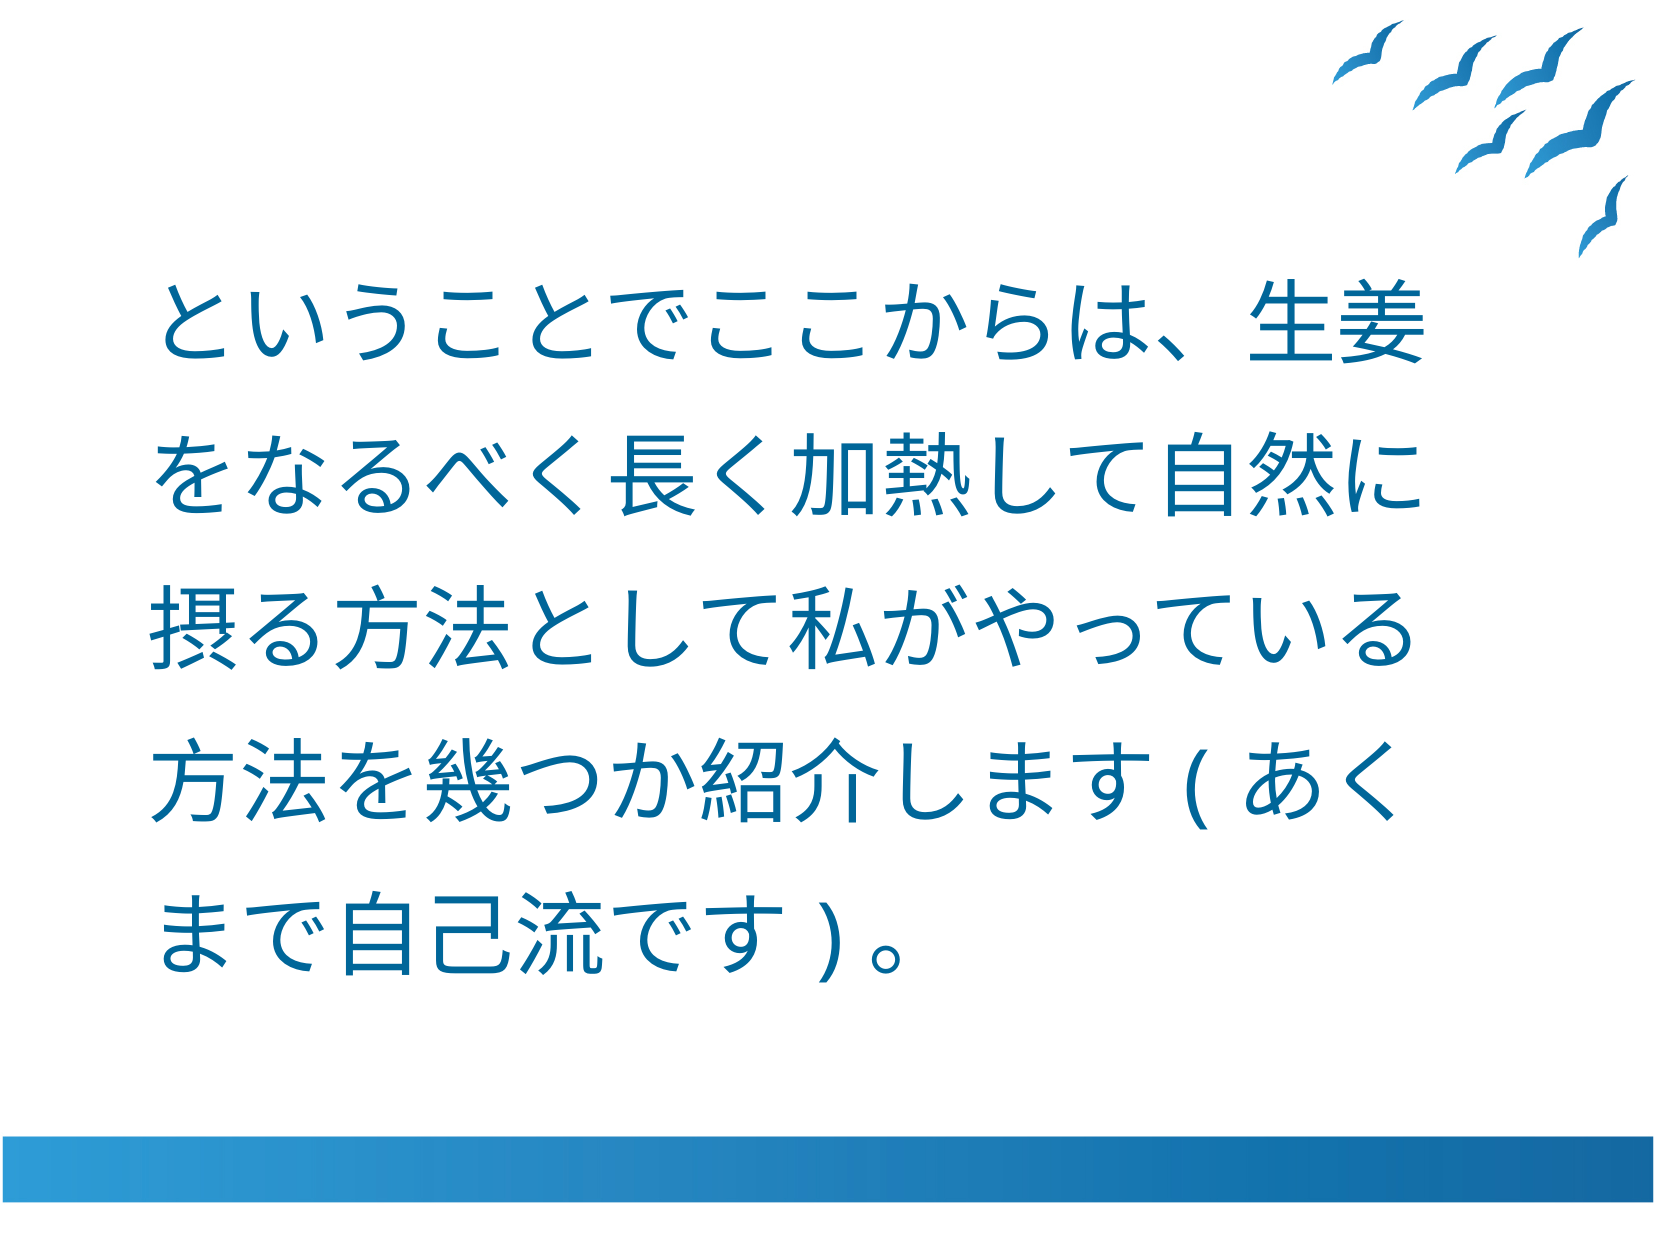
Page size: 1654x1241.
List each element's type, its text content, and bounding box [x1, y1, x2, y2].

title ということでここからは、生姜をなるべく長く加熱して自然に摂る方法として私がやっている方法を幾つか紹介します(あくまで自己流です)。 [147, 401, 1506, 824]
picture [0, 0, 1654, 1241]
